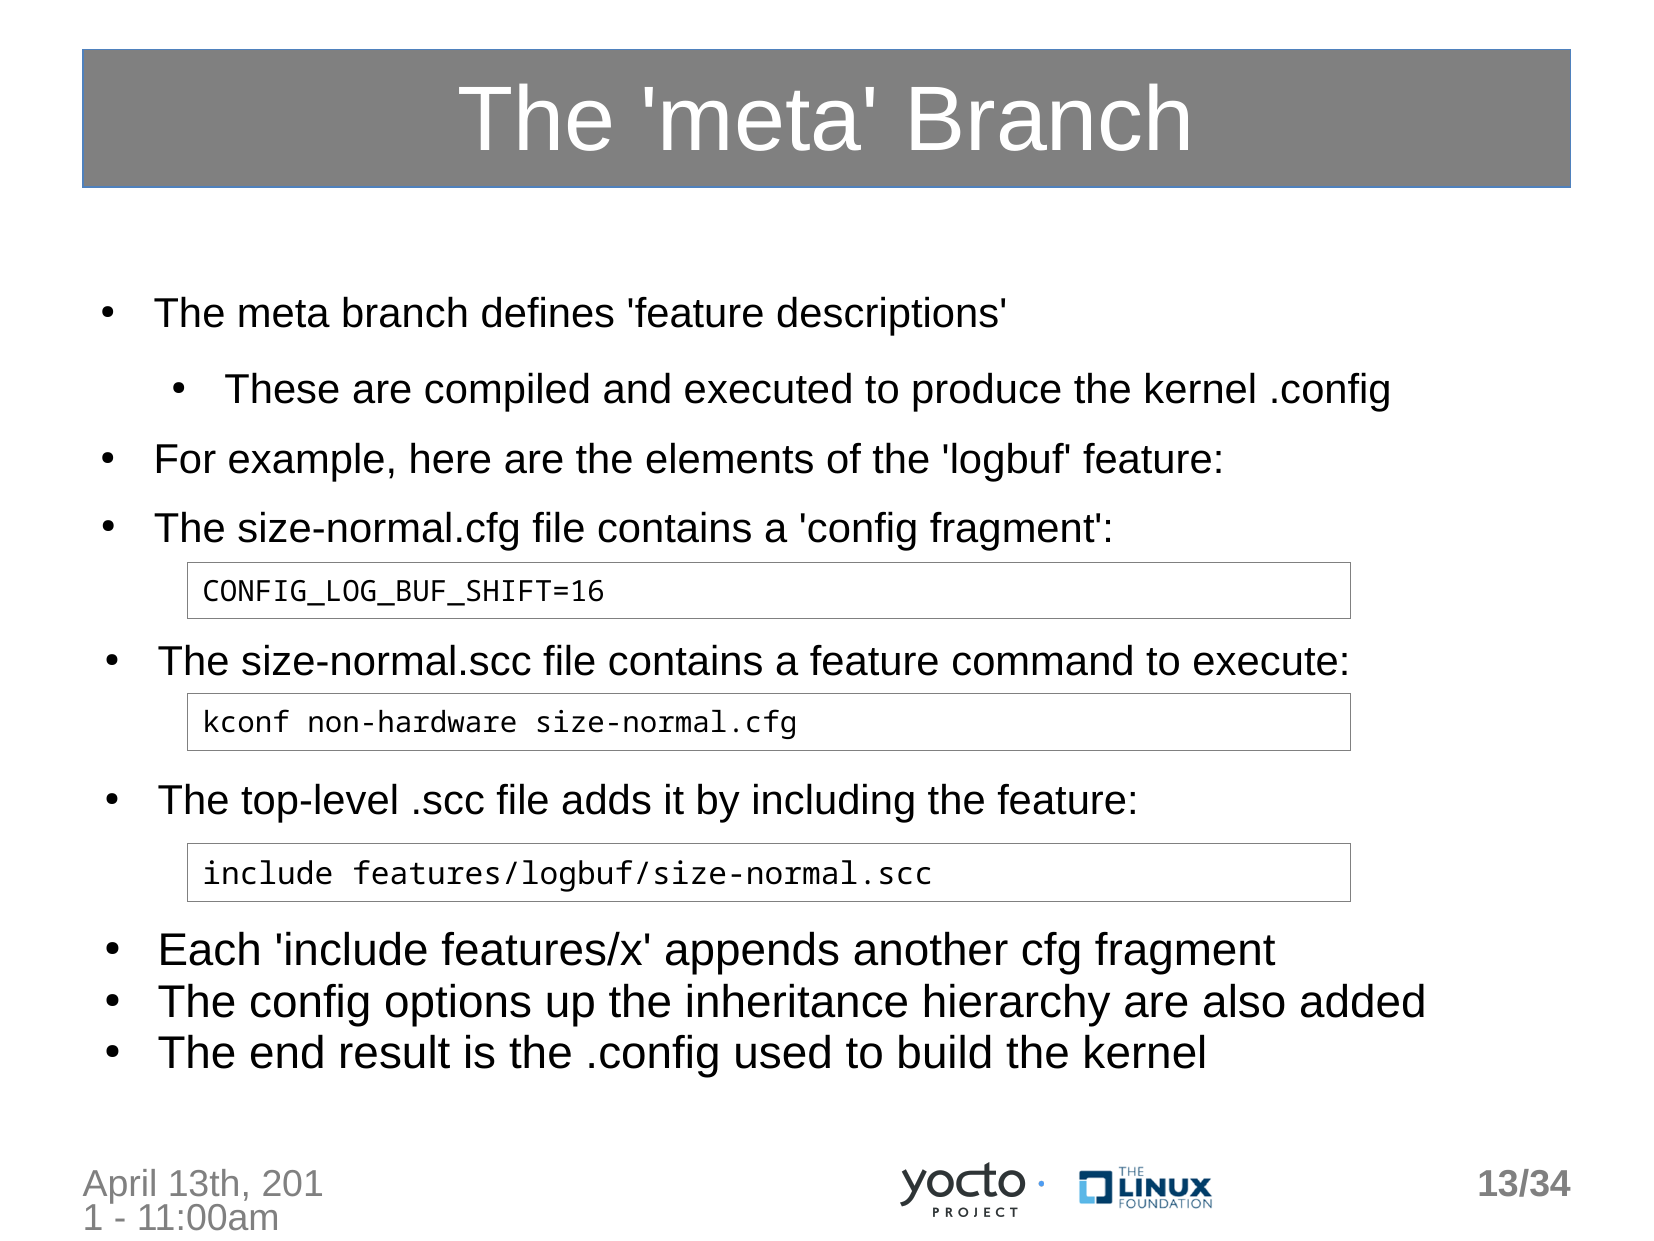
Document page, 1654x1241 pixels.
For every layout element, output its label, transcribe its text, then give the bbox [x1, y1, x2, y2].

list The top-level .scc file adds it by including the feature: [86, 776, 1576, 824]
list The meta branch defines 'feature descriptions' These are compiled and executed to produce the kernel .config For example, here are the elements of the 'logbuf' feature: [82, 290, 1571, 483]
list The size-normal.scc file contains a feature command to execute: [86, 637, 1576, 685]
list The size-normal.cfg file contains a 'config fragment': [83, 504, 1572, 551]
text_box include features/logbuf/size-normal.scc [187, 843, 1351, 901]
text_box CONFIG_LOG_BUF_SHIFT=16 [187, 562, 1351, 619]
title The 'meta' Branch [82, 49, 1571, 188]
picture [900, 1162, 1044, 1217]
text_box Each 'include features/x' appends another cfg fragment The config options up the inheritance hierarchy are also added The end result is the .config used to build the kernel [71, 874, 1443, 1119]
picture [1075, 1162, 1215, 1211]
text_box kconf non-hardware size-normal.cfg [187, 693, 1351, 751]
